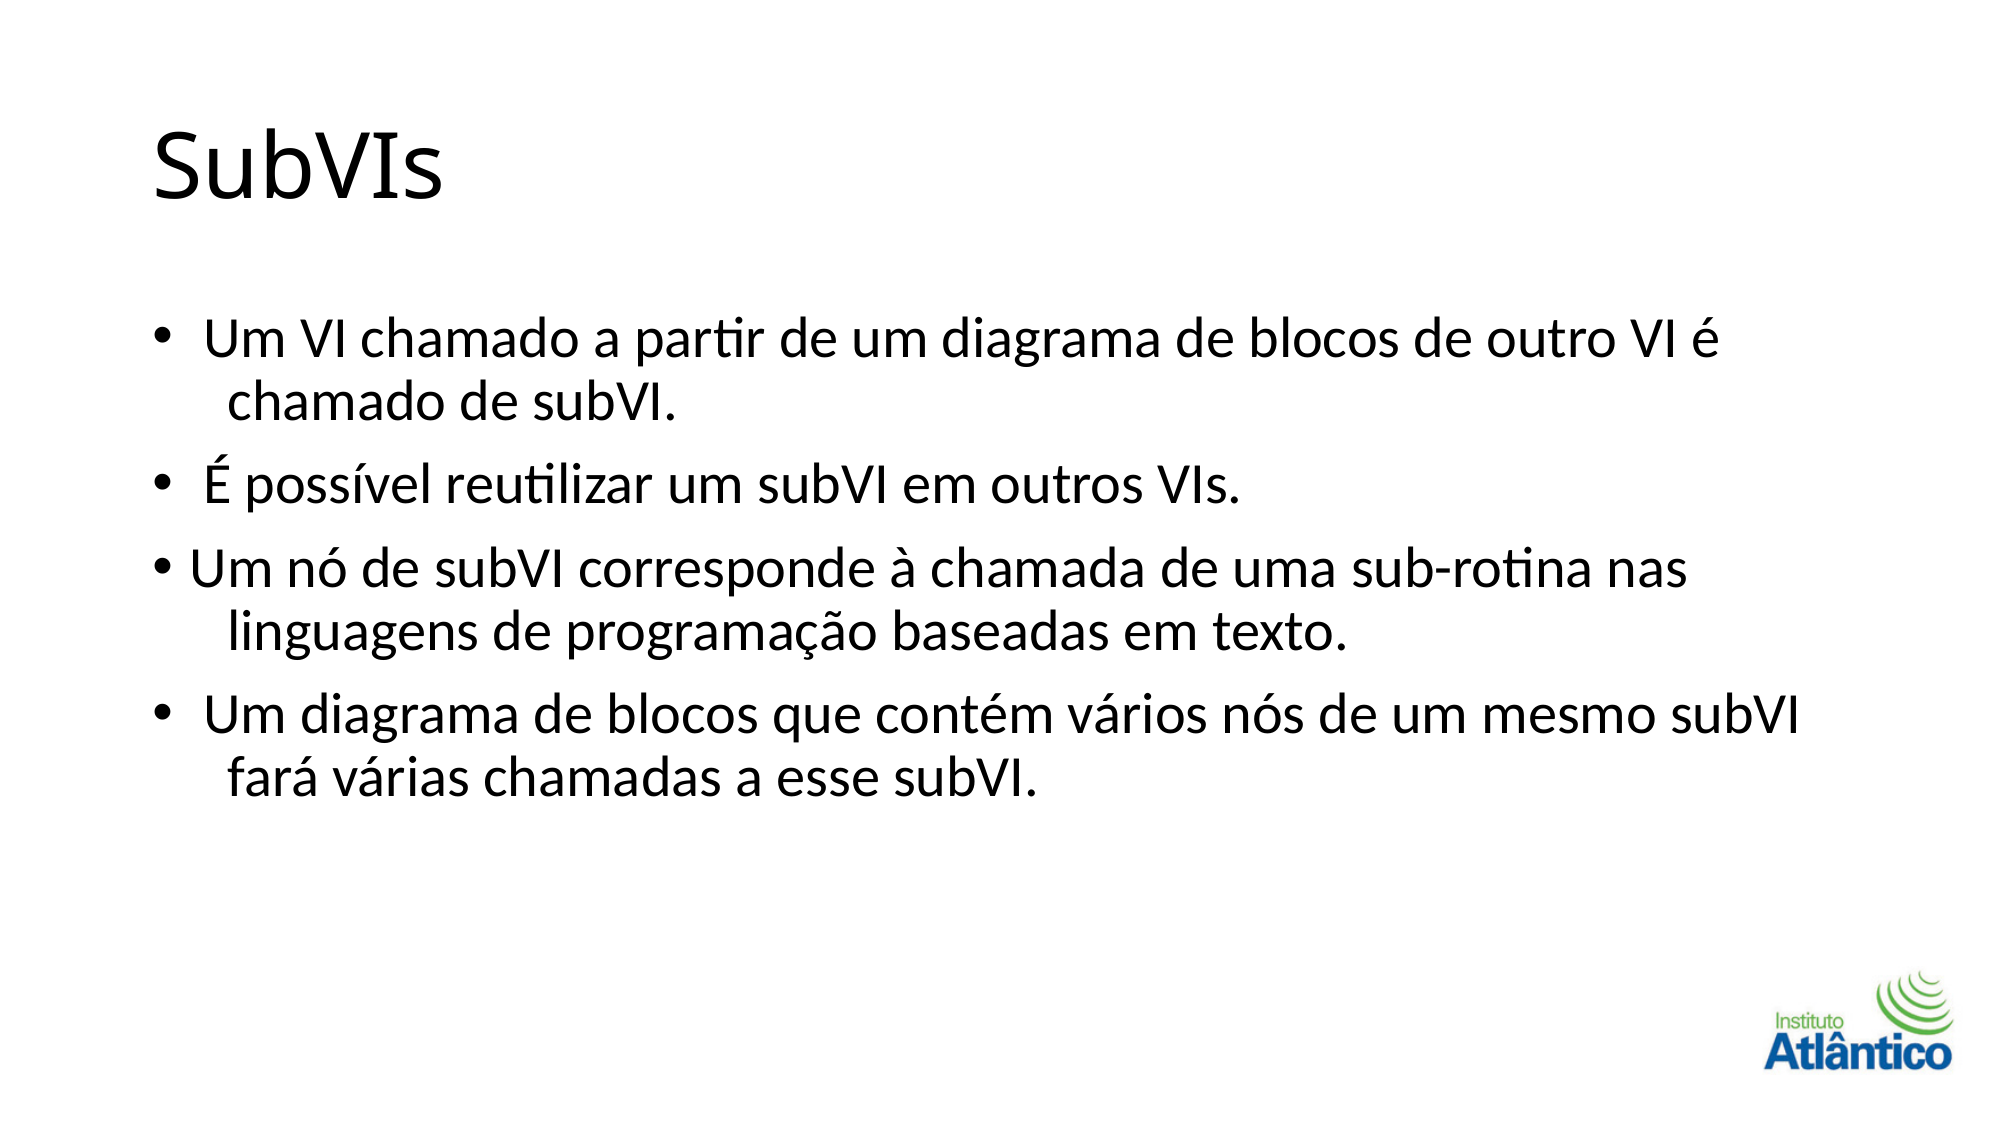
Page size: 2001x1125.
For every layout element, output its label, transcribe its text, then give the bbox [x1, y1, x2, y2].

title SubVIs [137, 59, 1863, 278]
picture [1717, 930, 2000, 1120]
list Um VI chamado a partir de um diagrama de blocos de outro VI é chamado de subVI. É possível reutilizar um subVI em outros VIs. Um nó de subVI corresponde à chamada de uma sub-rotina nas linguagens de programação baseadas em texto. Um diagrama de blocos que contém vários nós de um mesmo subVI fará várias chamadas a esse subVI. [137, 299, 1863, 1014]
